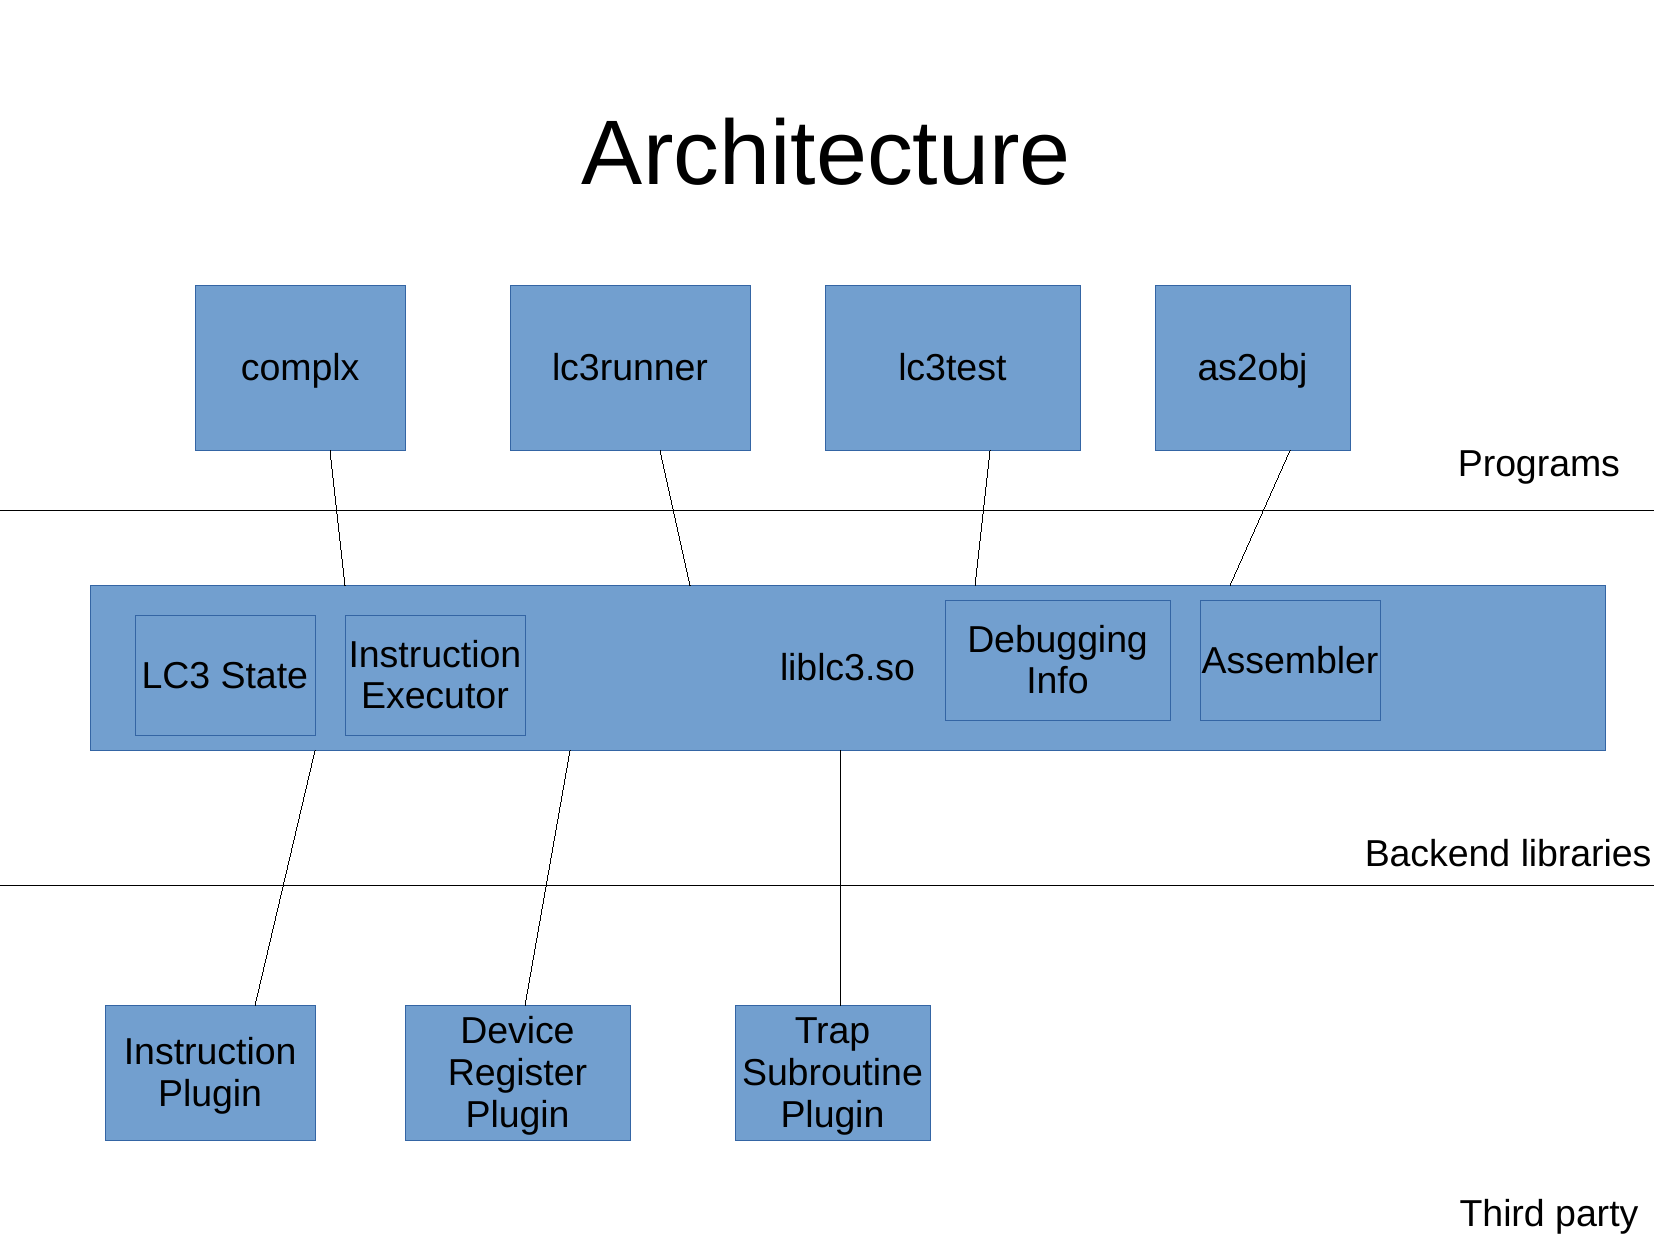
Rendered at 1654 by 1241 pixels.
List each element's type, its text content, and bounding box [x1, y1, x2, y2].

text_box Backend libraries [1350, 825, 1654, 882]
text_box Instruction Executor [345, 615, 526, 736]
text_box lc3test [825, 285, 1081, 451]
text_box liblc3.so [90, 585, 1606, 751]
text_box as2obj [1155, 285, 1351, 451]
text_box Third party [1444, 1185, 1654, 1241]
text_box Debugging Info [945, 600, 1171, 721]
text_box lc3runner [510, 285, 751, 451]
text_box complx [195, 285, 406, 451]
text_box LC3 State [135, 615, 316, 736]
text_box Device Register Plugin [405, 1005, 631, 1141]
title Architecture [82, 49, 1571, 257]
text_box Assembler [1200, 600, 1381, 721]
text_box Instruction Plugin [105, 1005, 316, 1141]
text_box Trap Subroutine Plugin [735, 1005, 931, 1141]
text_box Programs [1443, 435, 1636, 492]
